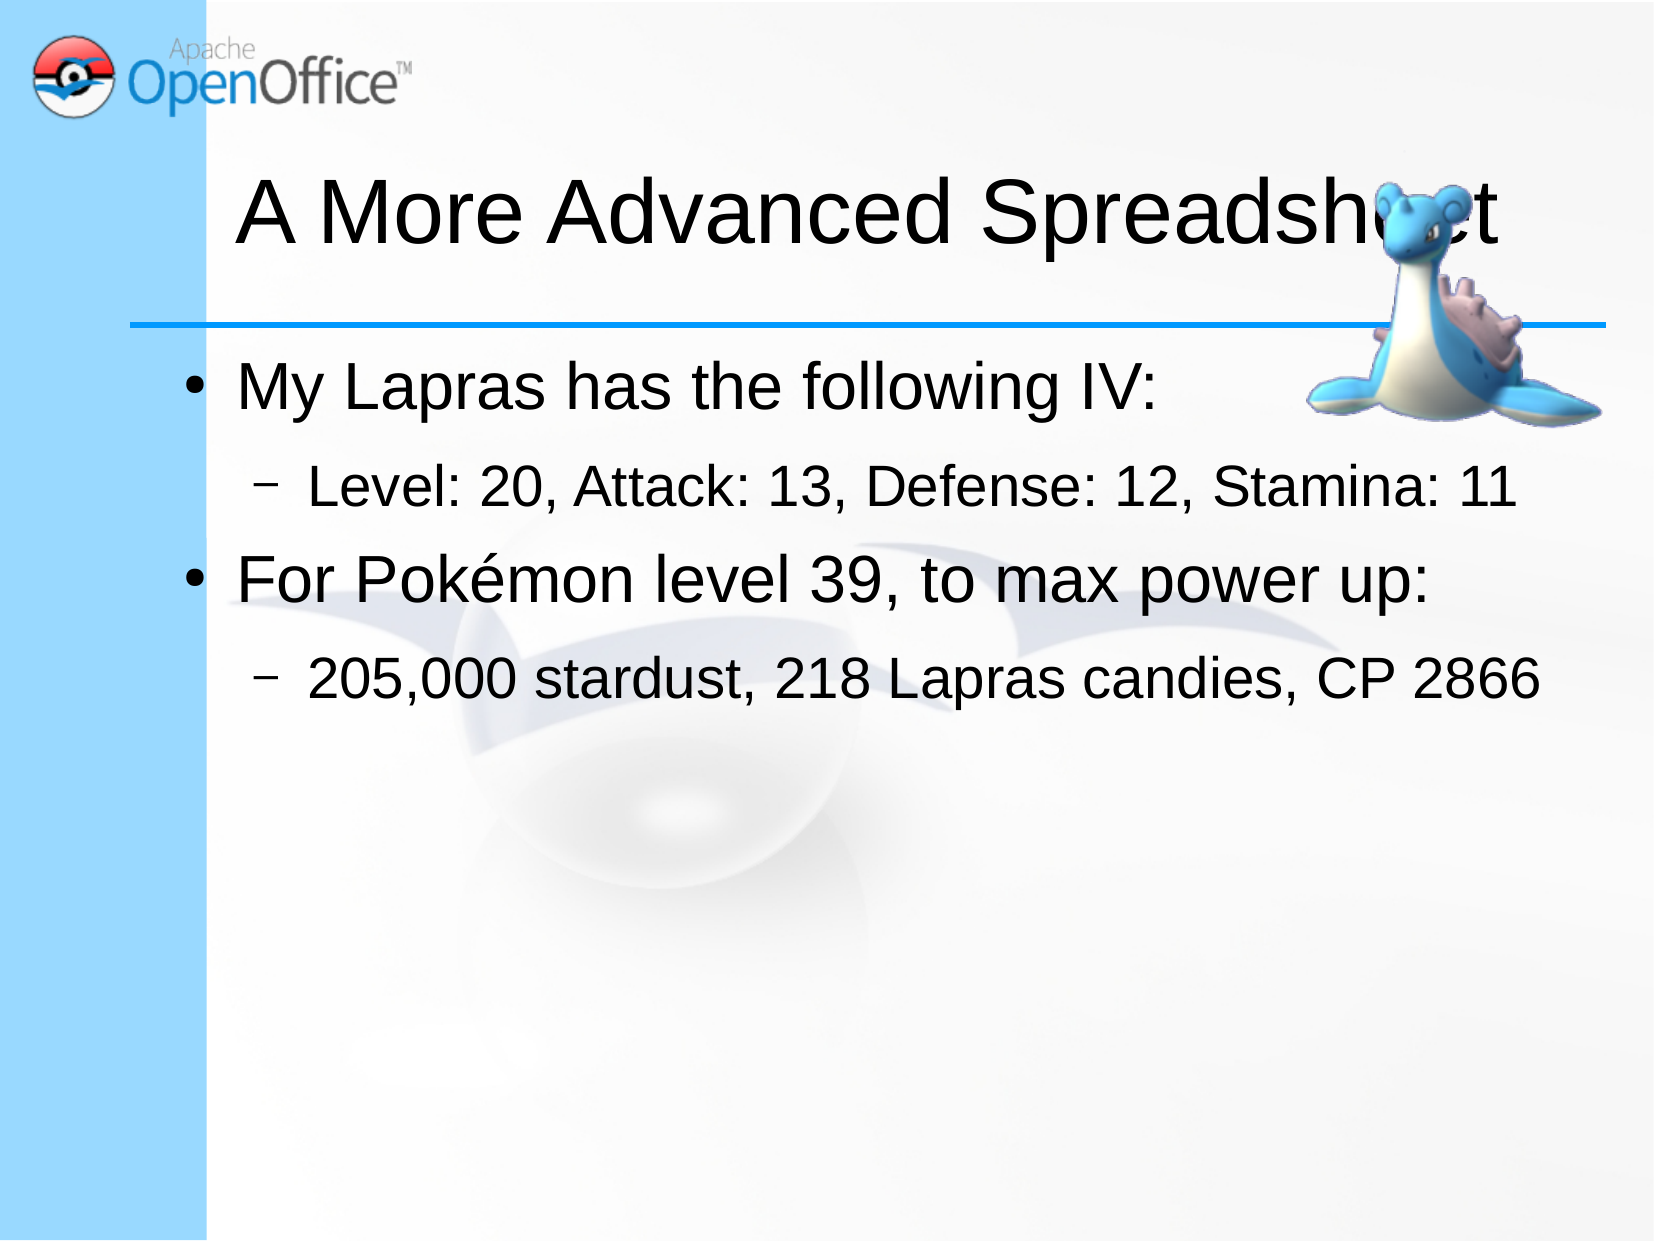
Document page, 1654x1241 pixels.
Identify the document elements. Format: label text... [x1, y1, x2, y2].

picture [31, 2, 1654, 1241]
list My Lapras has the following IV: Level: 20, Attack: 13, Defense: 12, Stamina: 11 For Pokémon level 39, to max power up: 205,000 stardust, 218 Lapras candies, CP 2866 [165, 349, 1571, 1168]
title A More Advanced Spreadsheet [165, 108, 1238, 316]
